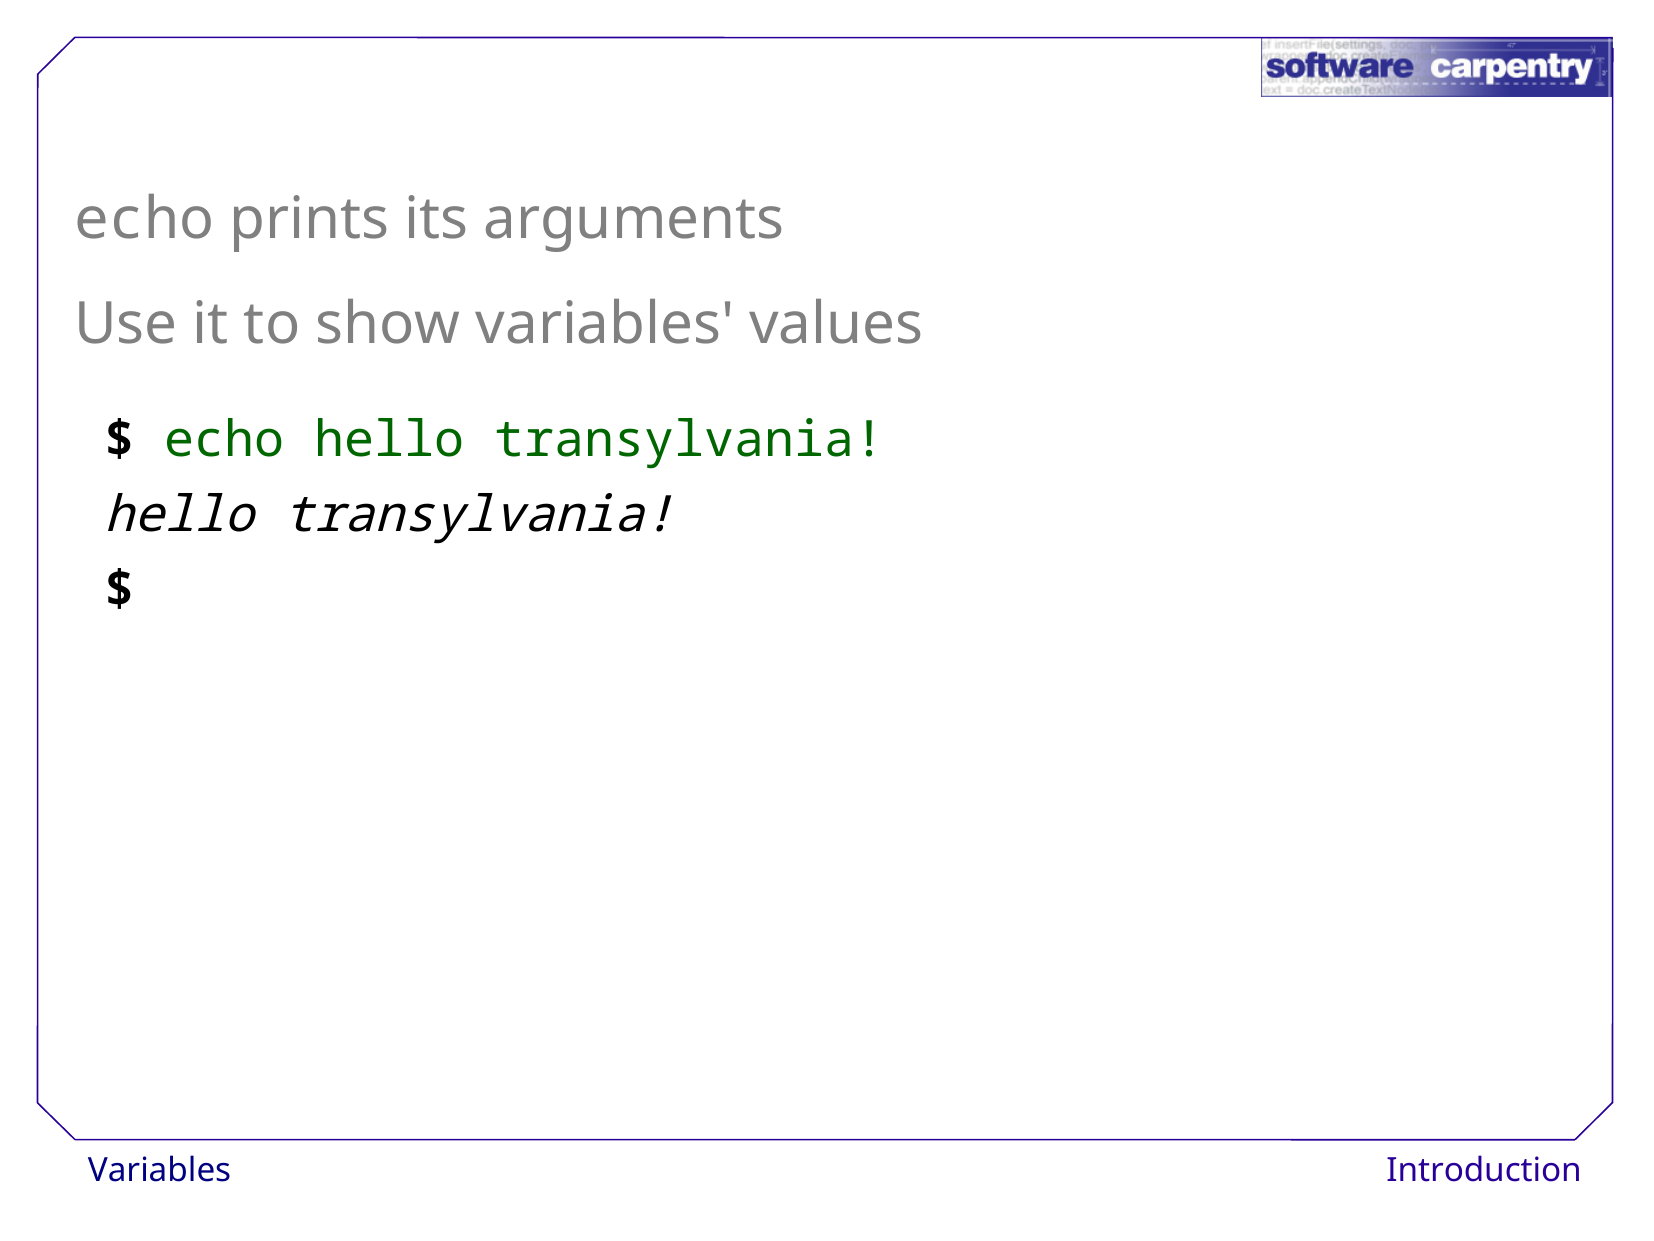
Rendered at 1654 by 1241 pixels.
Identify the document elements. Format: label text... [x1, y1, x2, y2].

text_box $ echo hello transylvania! hello transylvania! $ [89, 383, 1512, 1084]
picture [1261, 39, 1613, 97]
text_box echo prints its arguments Use it to show variables' values [59, 137, 1089, 364]
